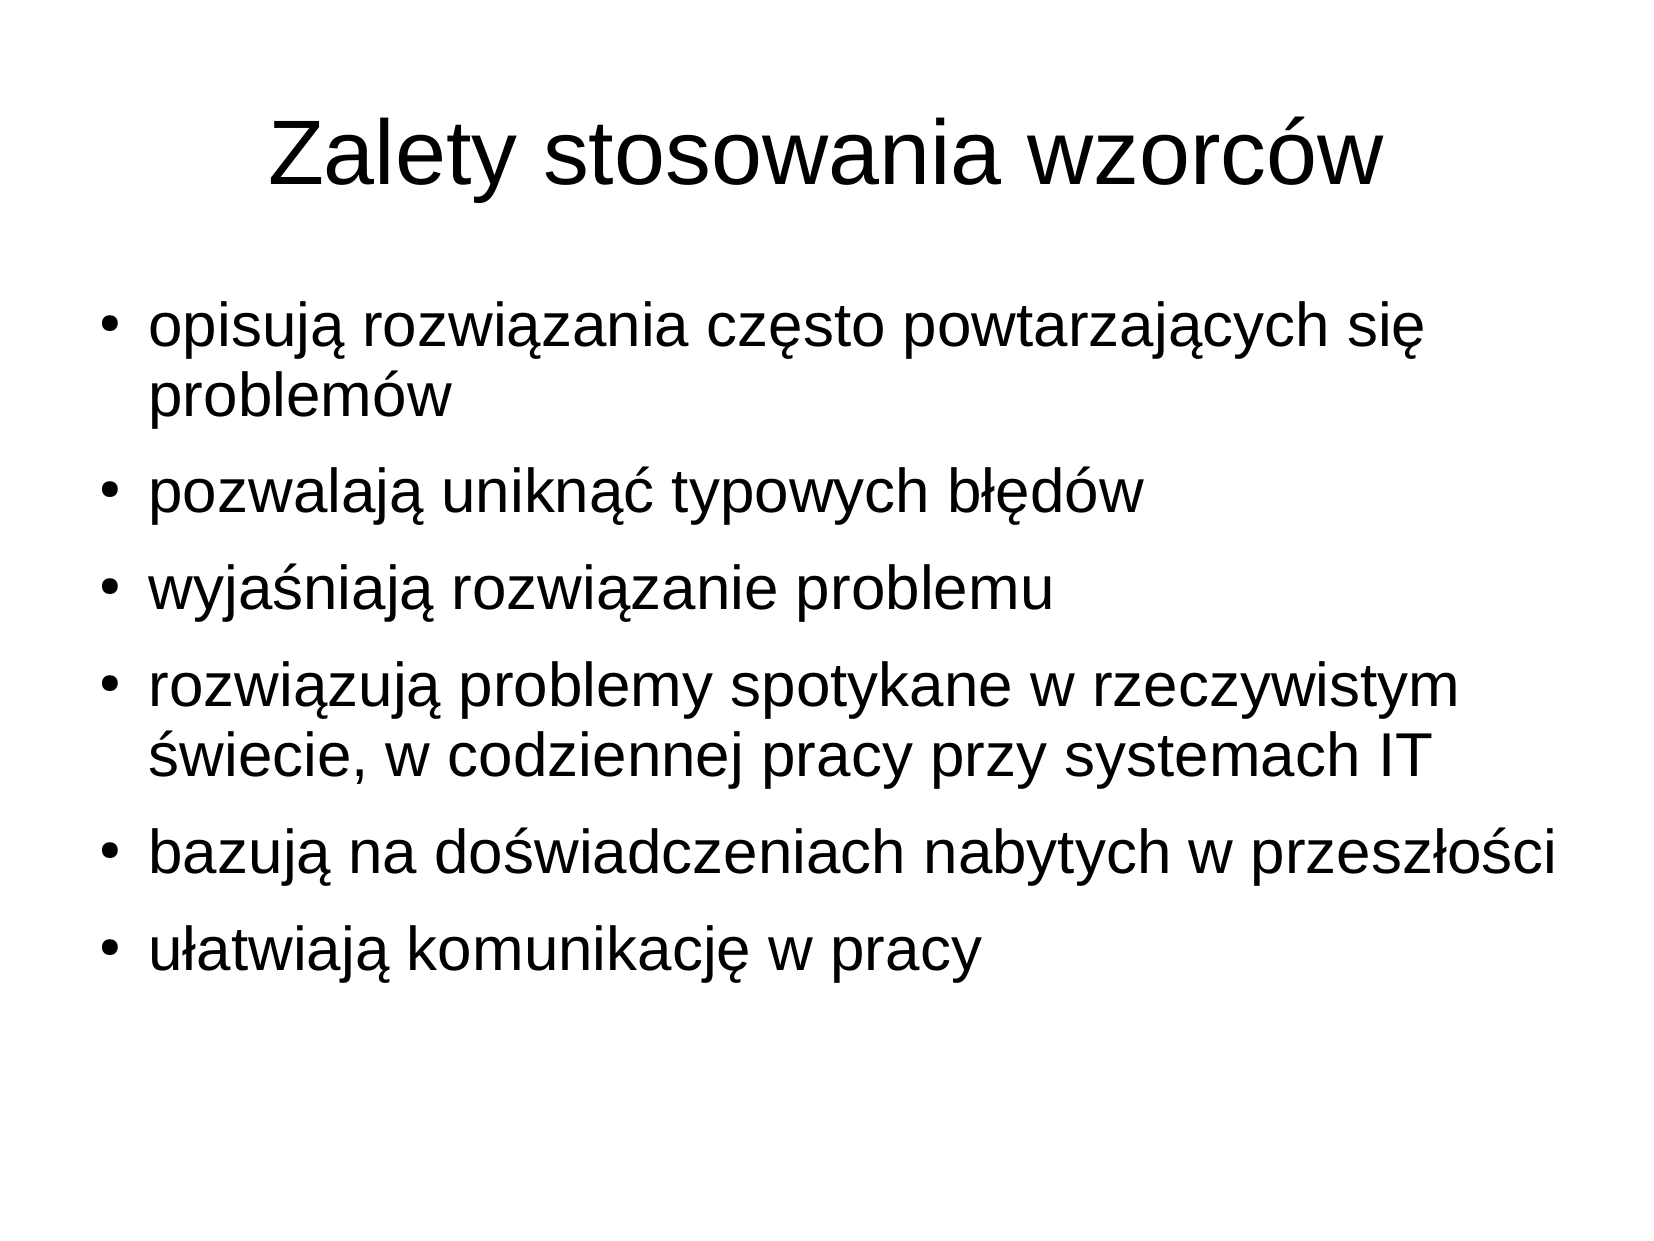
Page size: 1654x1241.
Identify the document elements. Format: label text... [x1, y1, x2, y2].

list opisują rozwiązania często powtarzających się problemów pozwalają uniknąć typowych błędów wyjaśniają rozwiązanie problemu rozwiązują problemy spotykane w rzeczywistym świecie, w codziennej pracy przy systemach IT bazują na doświadczeniach nabytych w przeszłości ułatwiają komunikację w pracy [82, 290, 1571, 1010]
title Zalety stosowania wzorców [82, 49, 1571, 257]
